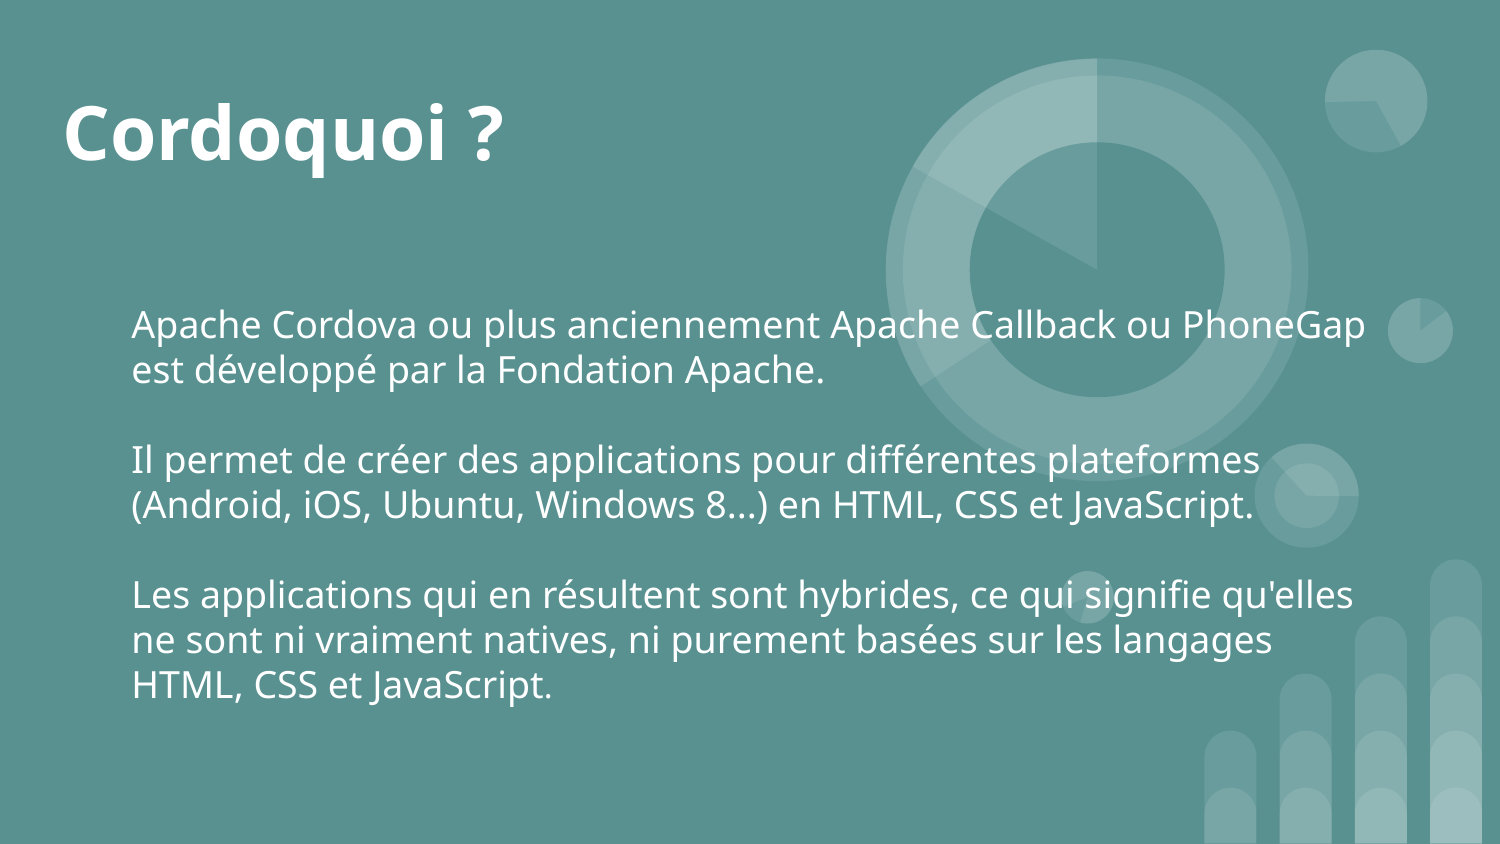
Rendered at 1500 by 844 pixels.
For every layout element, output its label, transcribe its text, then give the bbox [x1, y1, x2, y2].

subtitle Apache Cordova ou plus anciennement Apache Callback ou PhoneGap est développé par la Fondation Apache. Il permet de créer des applications pour différentes plateformes (Android, iOS, Ubuntu, Windows 8...) en HTML, CSS et JavaScript. Les applications qui en résultent sont hybrides, ce qui signifie qu'elles ne sont ni vraiment natives, ni purement basées sur les langages HTML, CSS et JavaScript. [116, 286, 1397, 736]
title Cordoquoi ? [47, 39, 746, 222]
